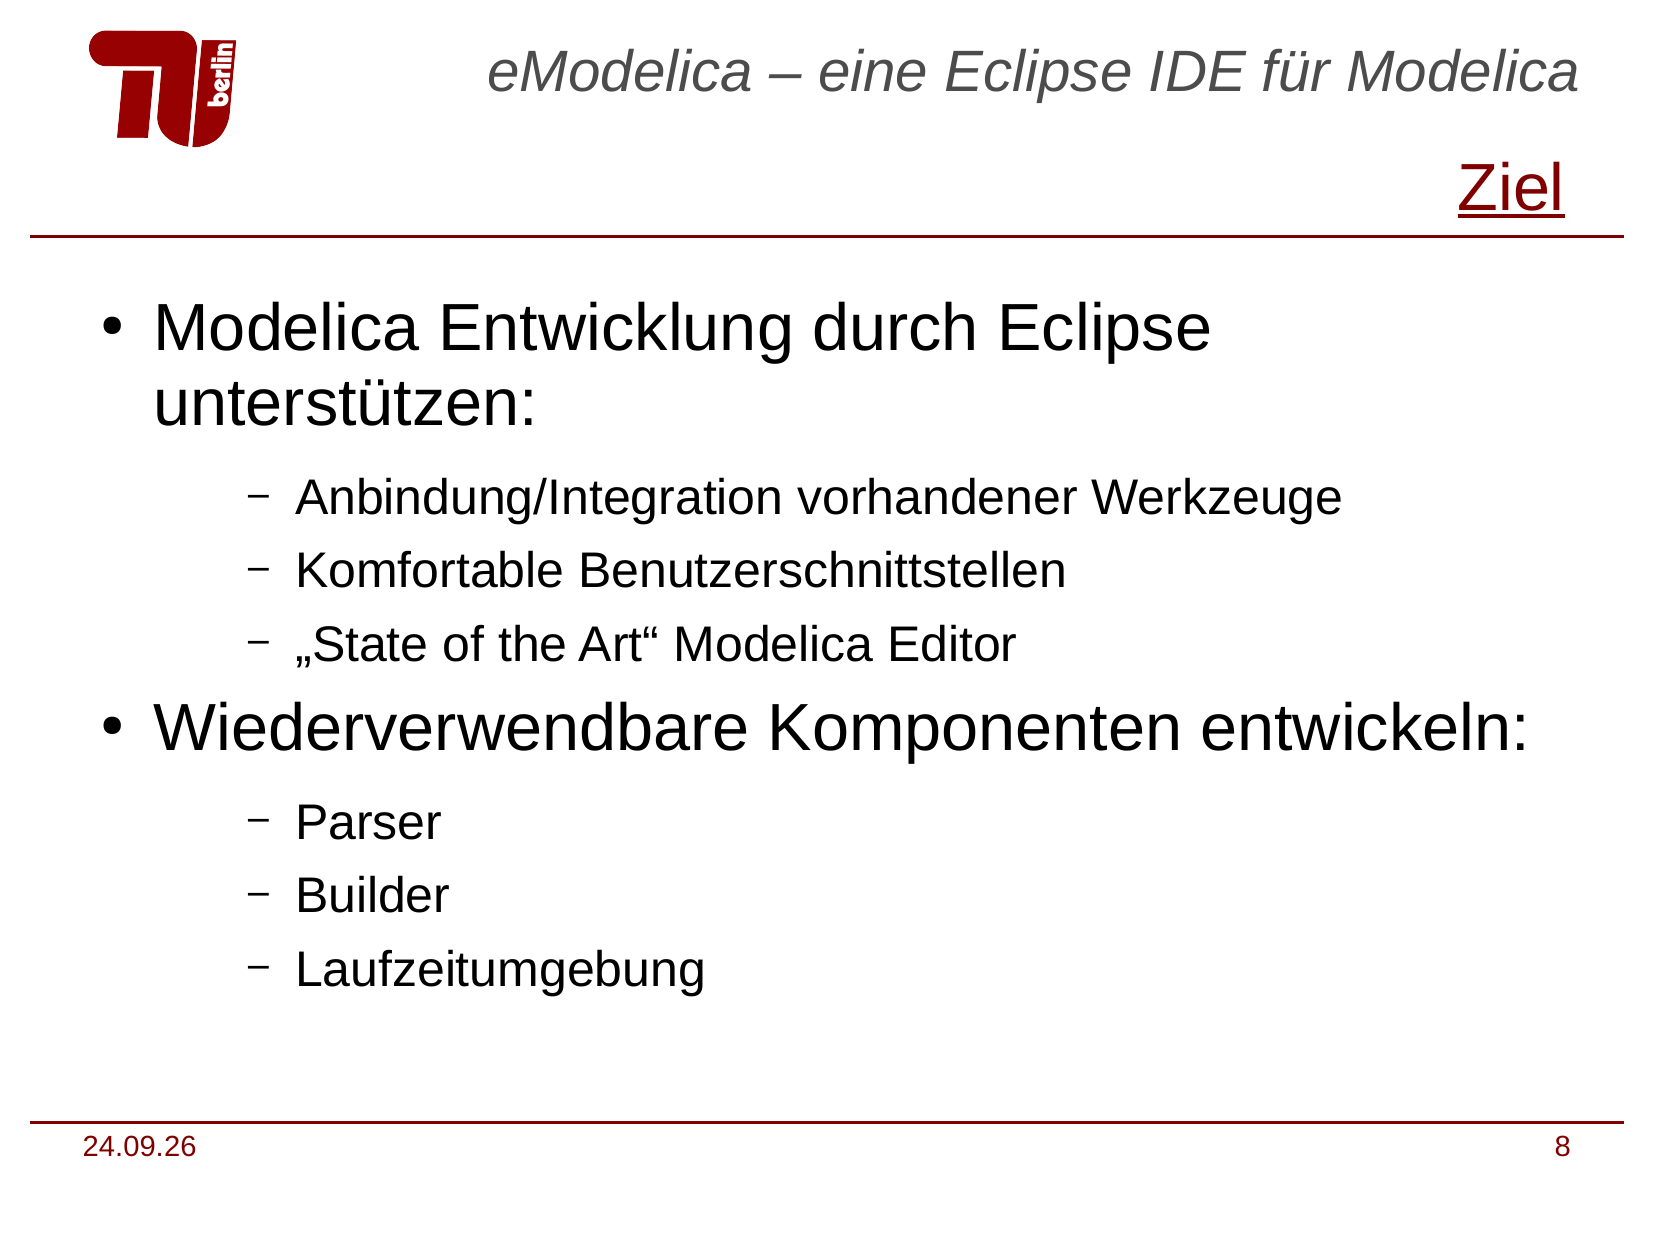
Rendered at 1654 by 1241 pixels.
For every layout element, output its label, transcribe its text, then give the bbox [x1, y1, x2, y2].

list Modelica Entwicklung durch Eclipse unterstützen: Anbindung/Integration vorhandener Werkzeuge Komfortable Benutzerschnittstellen „State of the Art“ Modelica Editor Wiederverwendbare Komponenten entwickeln: Parser Builder Laufzeitumgebung [82, 290, 1571, 1094]
picture [88, 29, 237, 148]
title Ziel [76, 149, 1565, 225]
